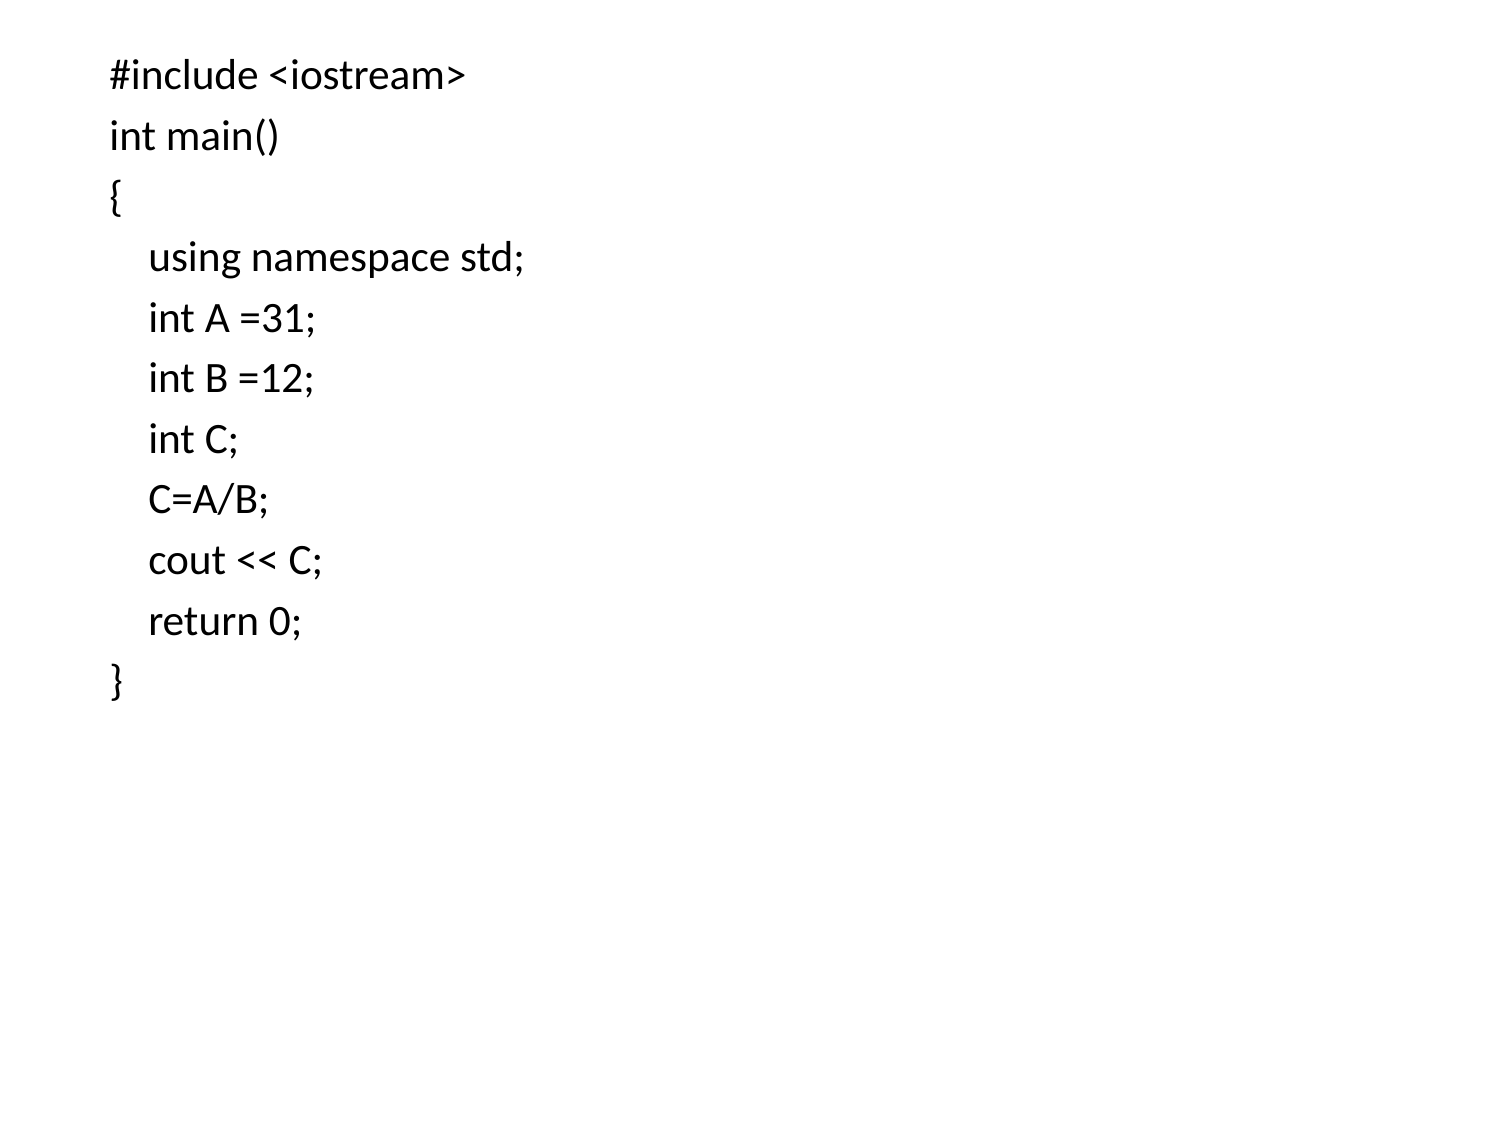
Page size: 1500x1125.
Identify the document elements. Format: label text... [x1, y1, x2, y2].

list #include <iostream> int main() { using namespace std; int A =31; int B =12; int C; C=A/B; cout << C; return 0; } [94, 39, 1445, 782]
